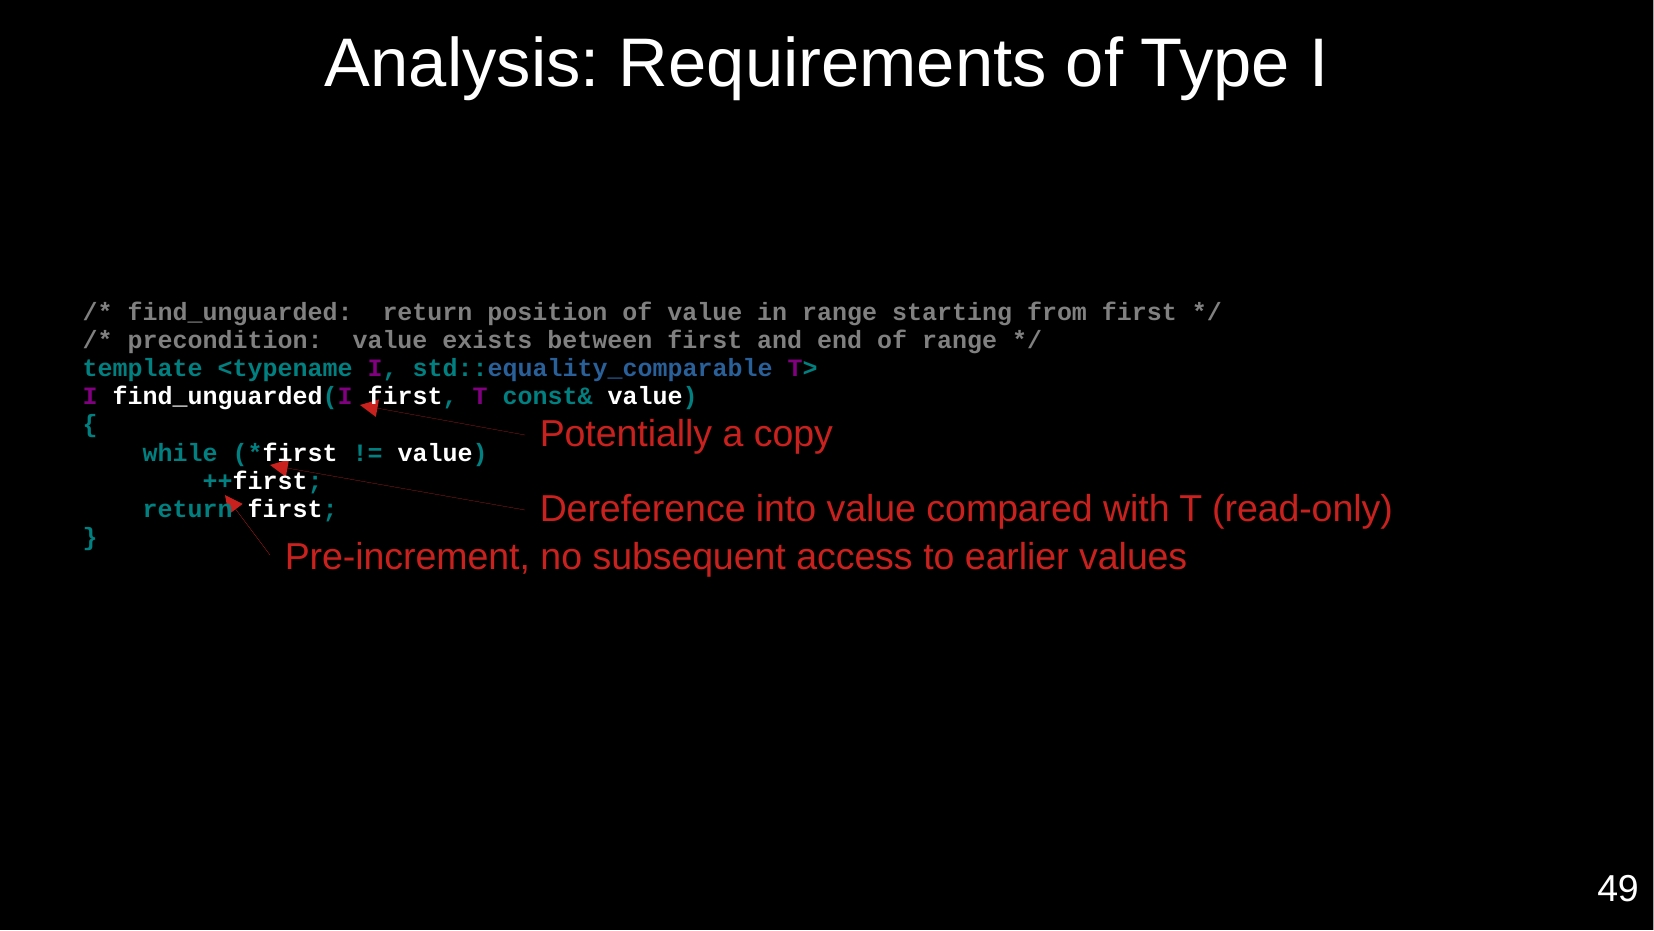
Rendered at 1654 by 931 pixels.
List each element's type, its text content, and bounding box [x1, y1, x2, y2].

text_box <number> [1024, 860, 1654, 931]
title Analysis: Requirements of Type I [82, 4, 1571, 121]
text_box /* find_unguarded: return position of value in range starting from first */ /* precondition: value exists between first and end of range */ template <typename I, std::equality_comparable T> I find_unguarded(I first, T const& value) { while (*first != value) ++first; return first; } [82, 132, 1571, 890]
